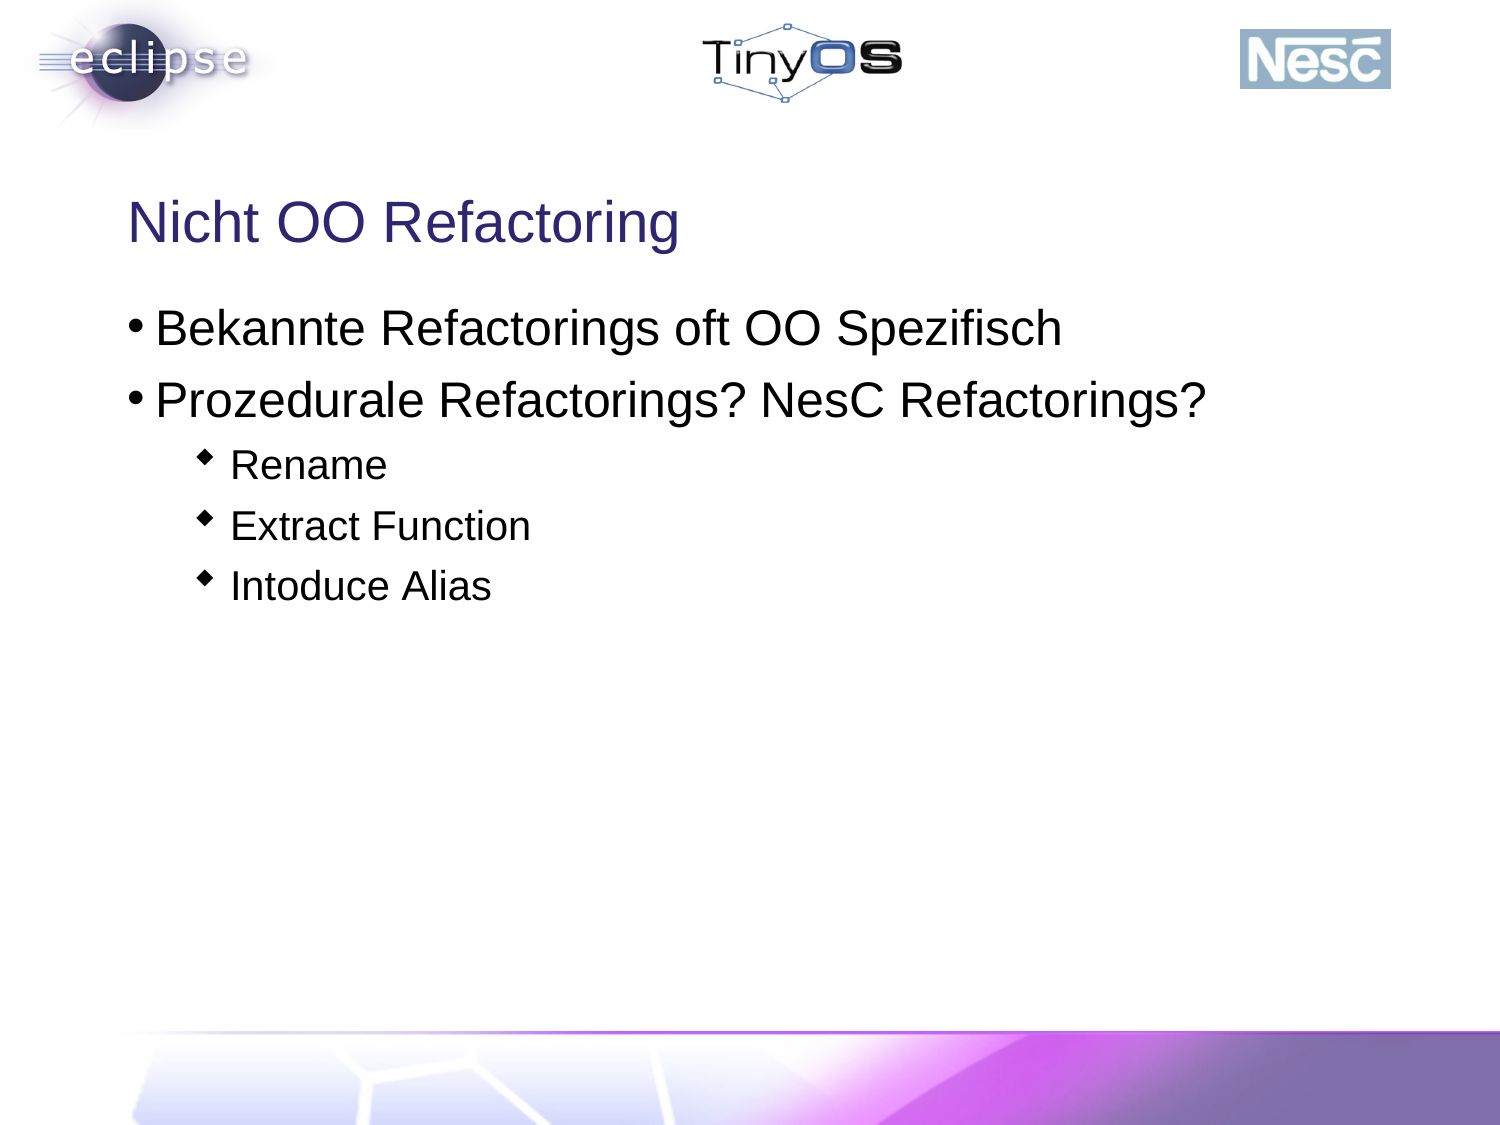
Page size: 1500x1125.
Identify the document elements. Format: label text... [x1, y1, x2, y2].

picture [0, 1031, 1500, 1125]
picture [696, 23, 904, 103]
title Nicht OO Refactoring [112, 140, 1388, 287]
list Bekannte Refactorings oft OO Spezifisch Prozedurale Refactorings? NesC Refactorings? Rename Extract Function Intoduce Alias [112, 287, 1388, 1030]
picture [23, 0, 273, 130]
picture [1240, 29, 1391, 89]
